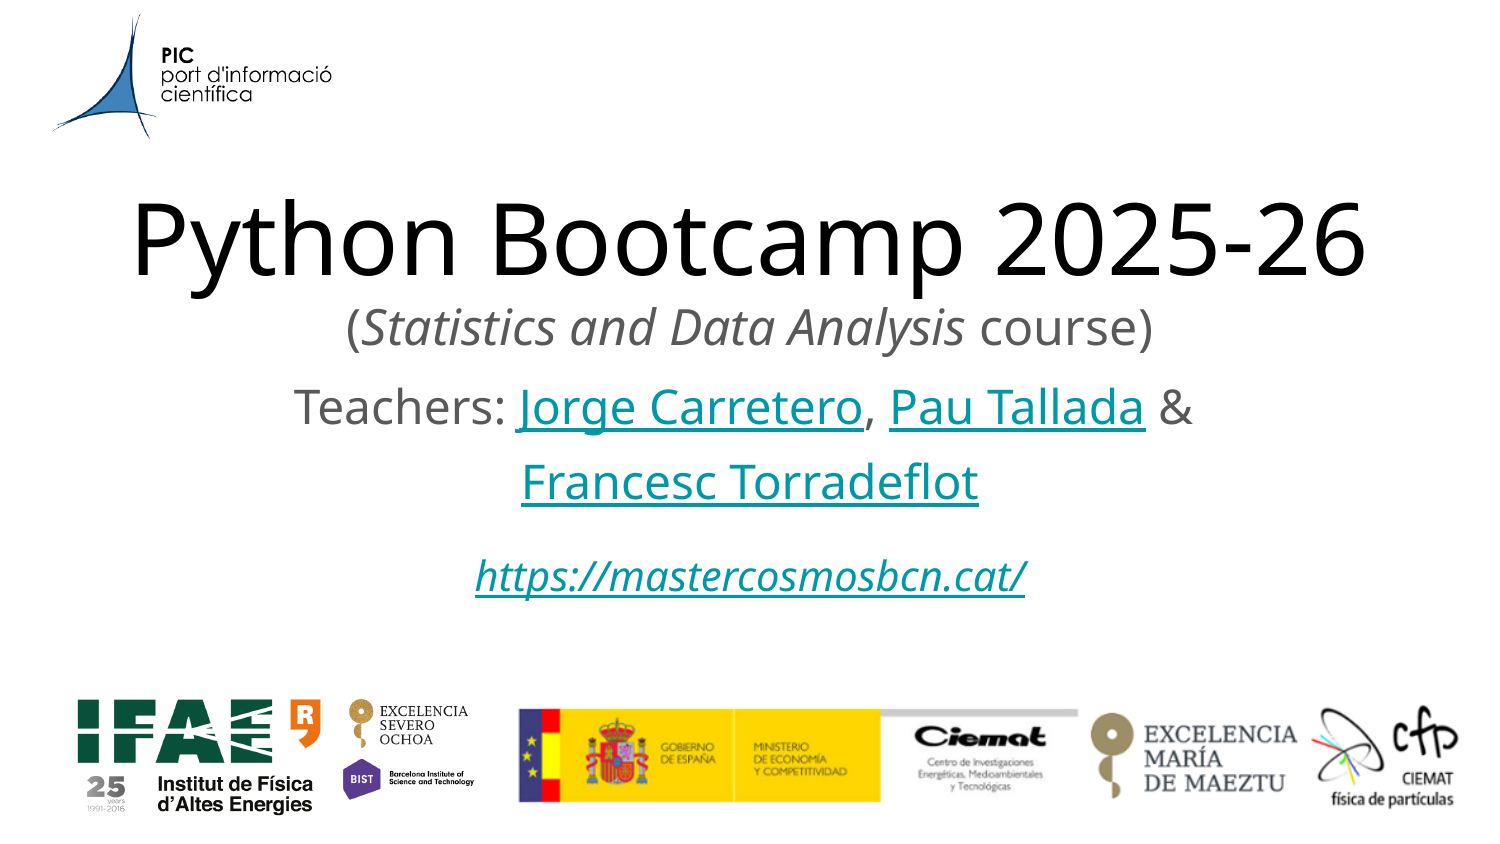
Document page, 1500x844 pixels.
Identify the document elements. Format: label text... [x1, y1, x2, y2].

title Python Bootcamp 2025-26 (Statistics and Data Analysis course) [51, 159, 1449, 370]
subtitle Teachers: Jorge Carretero, Pau Tallada & Francesc Torradeflot [51, 370, 1449, 526]
subtitle https://mastercosmosbcn.cat/ [51, 526, 1449, 637]
picture [50, 10, 335, 141]
picture [63, 689, 483, 820]
picture [516, 699, 1466, 810]
